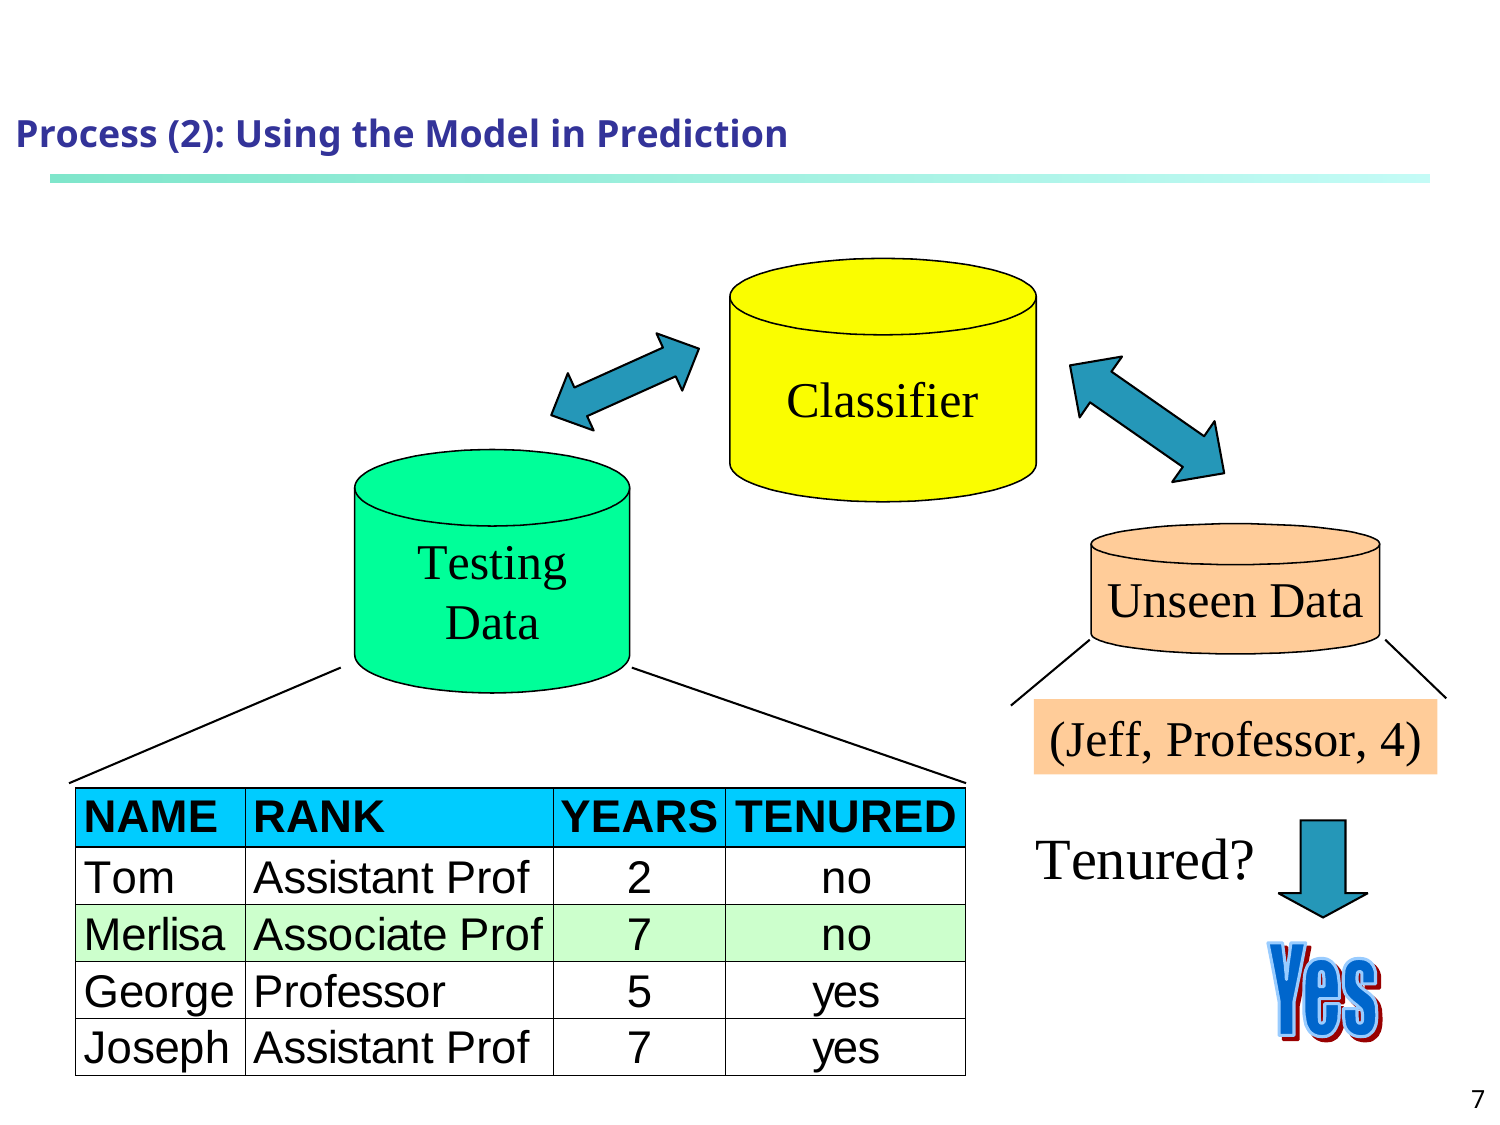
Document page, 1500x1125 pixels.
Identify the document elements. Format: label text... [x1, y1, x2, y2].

text_box Classifier [771, 360, 994, 436]
text_box Unseen Data [1091, 560, 1380, 636]
text_box [1070, 356, 1225, 483]
chart [75, 787, 968, 1078]
text_box Testing Data [370, 521, 614, 657]
text_box [551, 333, 699, 431]
picture [1090, 522, 1383, 657]
picture [353, 448, 633, 696]
text_box [1278, 820, 1368, 918]
text_box (Jeff, Professor, 4) [1033, 699, 1438, 775]
text_box <number> [1187, 1062, 1500, 1125]
text_box Tenured? [1020, 813, 1271, 899]
picture [1266, 941, 1385, 1045]
picture [729, 257, 1040, 505]
title Process (2): Using the Model in Prediction [0, 37, 1500, 163]
